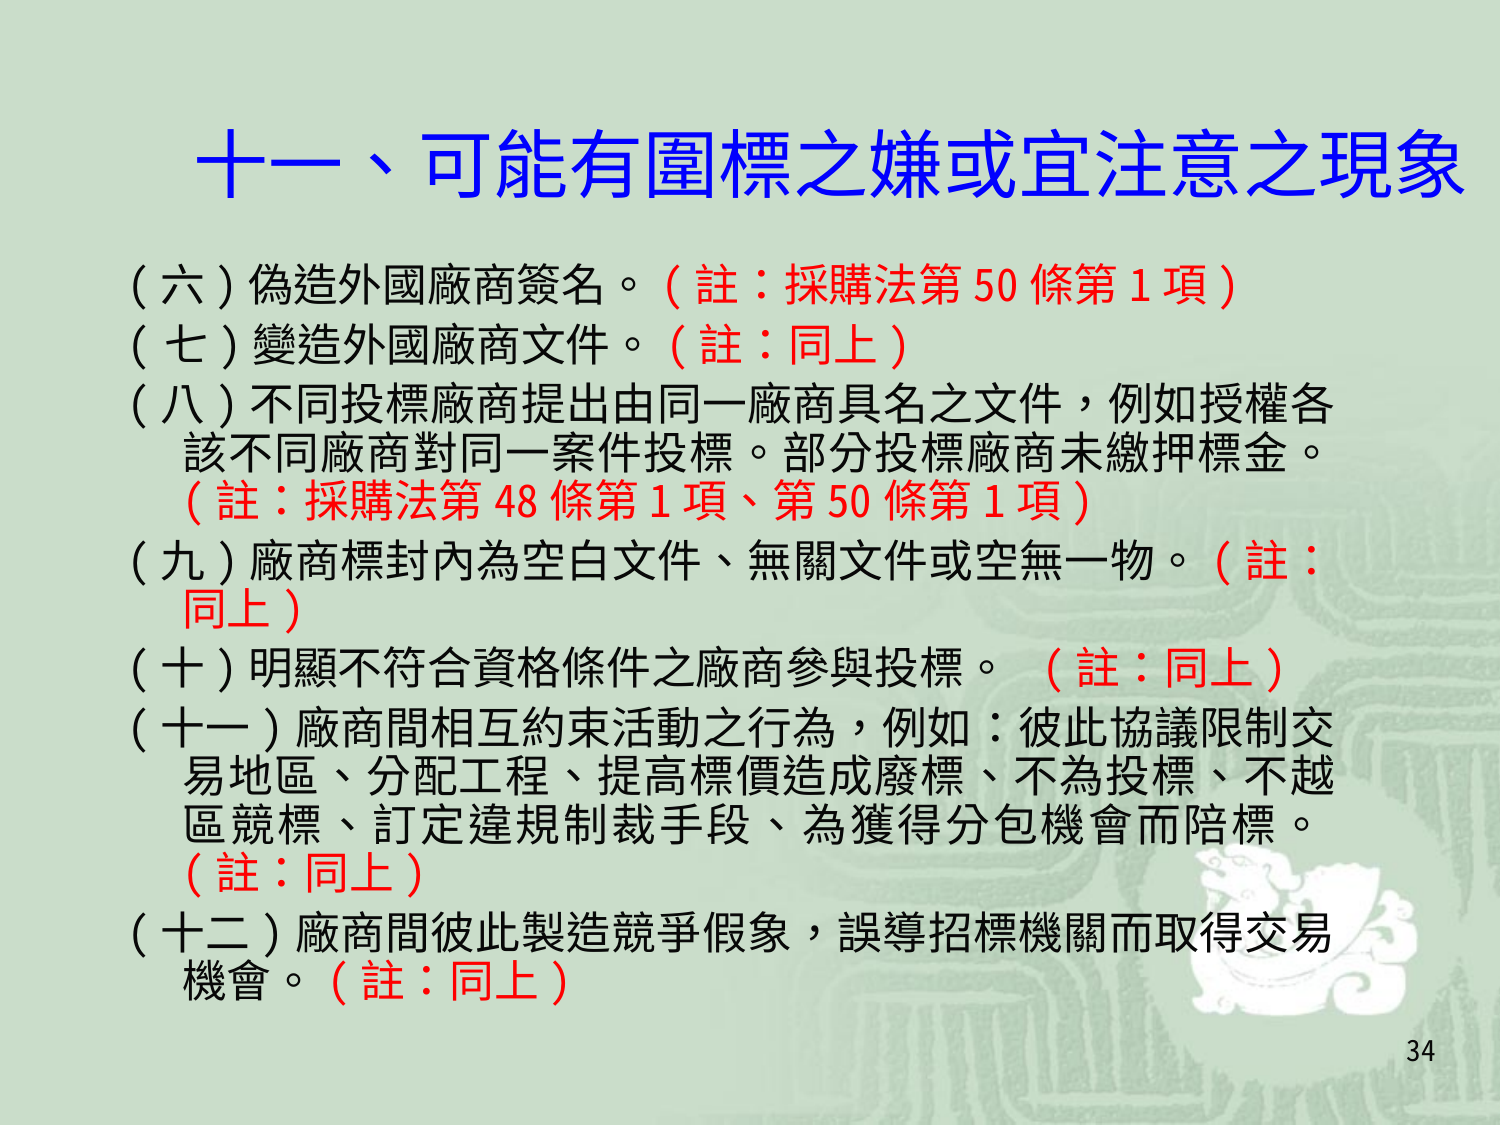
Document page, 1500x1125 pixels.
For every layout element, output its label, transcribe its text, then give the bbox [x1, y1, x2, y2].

title 十一、可能有圍標之嫌或宜注意之現象 [162, 68, 1500, 257]
list (六)偽造外國廠商簽名。(註：採購法第50條第1項) (七)變造外國廠商文件。(註：同上) (八)不同投標廠商提出由同一廠商具名之文件，例如授權各該不同廠商對同一案件投標。部分投標廠商未繳押標金。 (註：採購法第48條第1項、第50條第1項) (九)廠商標封內為空白文件、無關文件或空無一物。(註：同上) (十)明顯不符合資格條件之廠商參與投標。 (註：同上) (十一)廠商間相互約束活動之行為，例如：彼此協議限制交易地區、分配工程、提高標價造成廢標、不為投標、不越區競標、訂定違規制裁手段、為獲得分包機會而陪標。(註：同上) (十二)廠商間彼此製造競爭假象，誤導招標機關而取得交易機會。(註：同上) [112, 255, 1350, 1021]
text_box <編號> [1074, 1024, 1451, 1103]
picture [0, 0, 1500, 1125]
